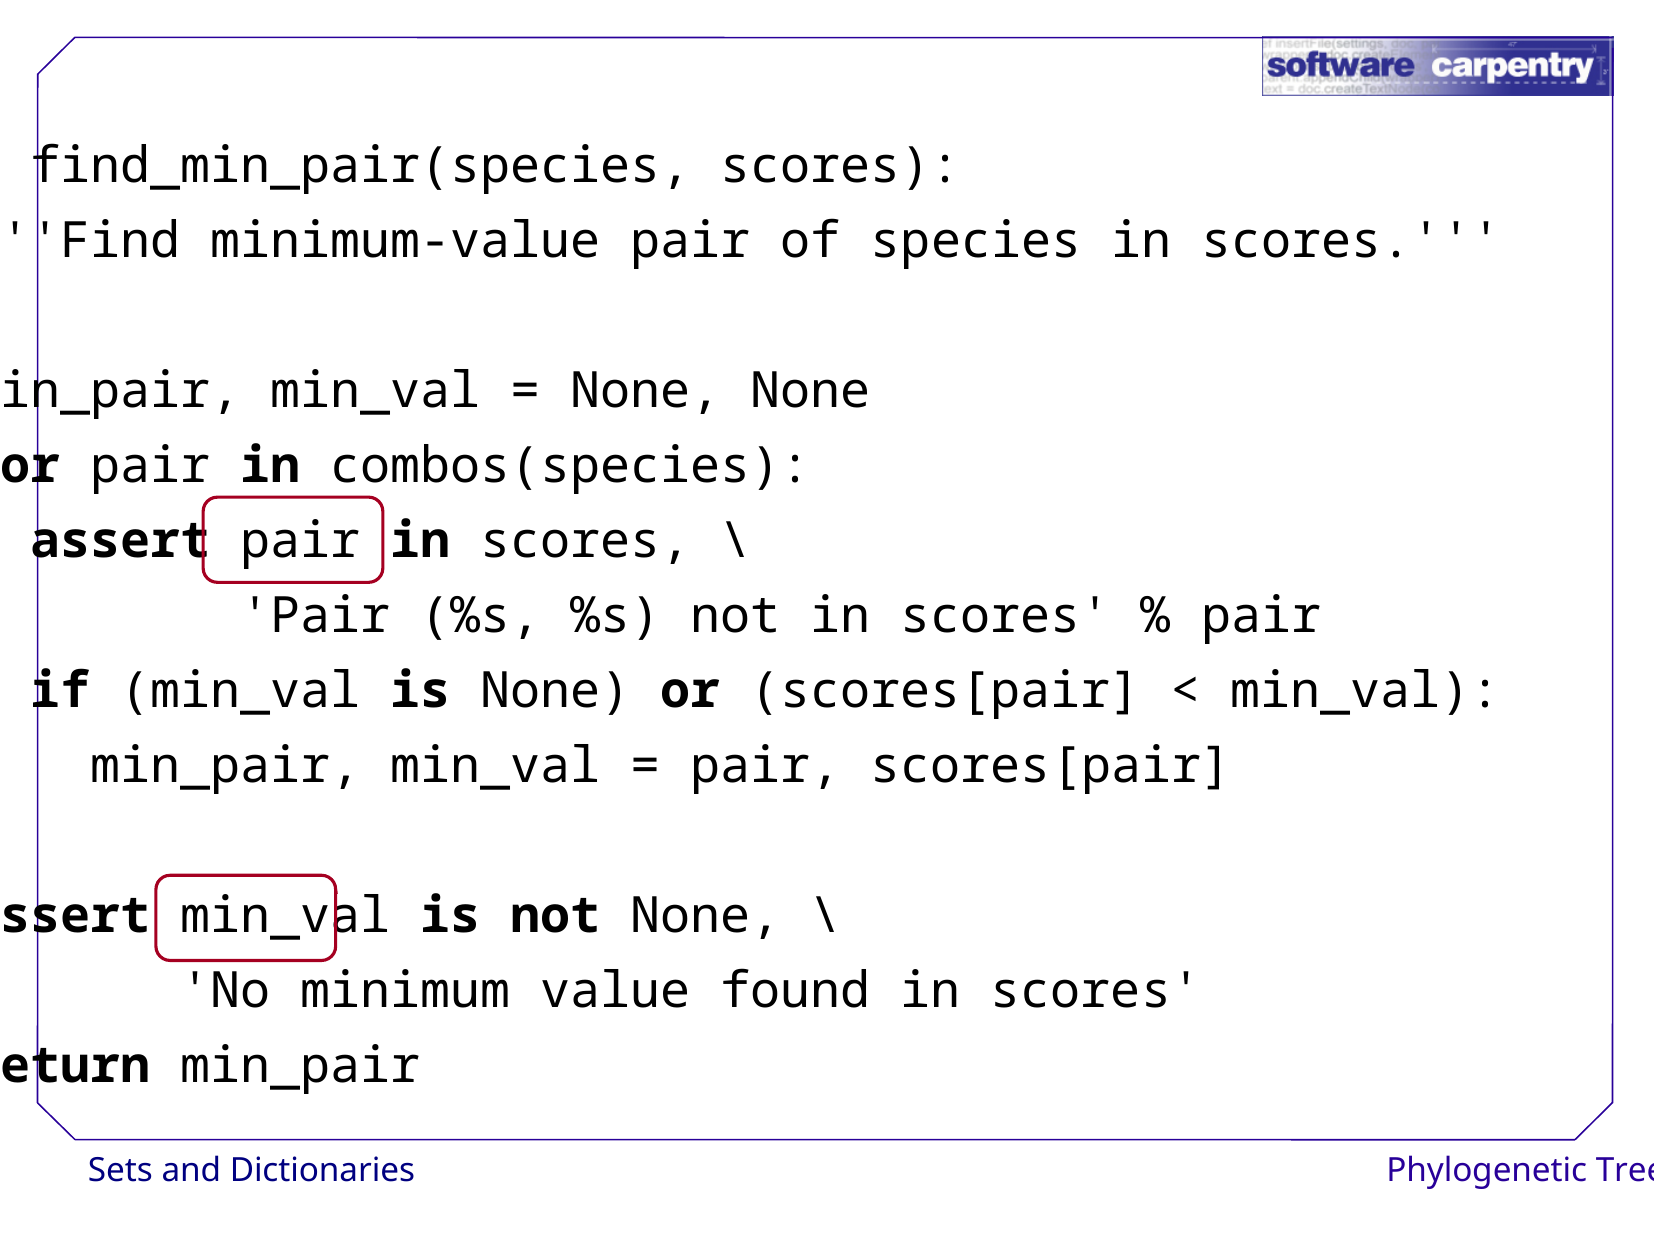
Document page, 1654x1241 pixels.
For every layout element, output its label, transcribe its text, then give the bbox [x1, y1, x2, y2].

text_box def find_min_pair(species, scores): '''Find minimum-value pair of species in scores.''' min_pair, min_val = None, None for pair in combos(species): assert pair in scores, \ 'Pair (%s, %s) not in scores' % pair if (min_val is None) or (scores[pair] < min_val): min_pair, min_val = pair, scores[pair] assert min_val is not None, \ 'No minimum value found in scores' return min_pair [0, 109, 1654, 1101]
picture [1262, 36, 1614, 96]
